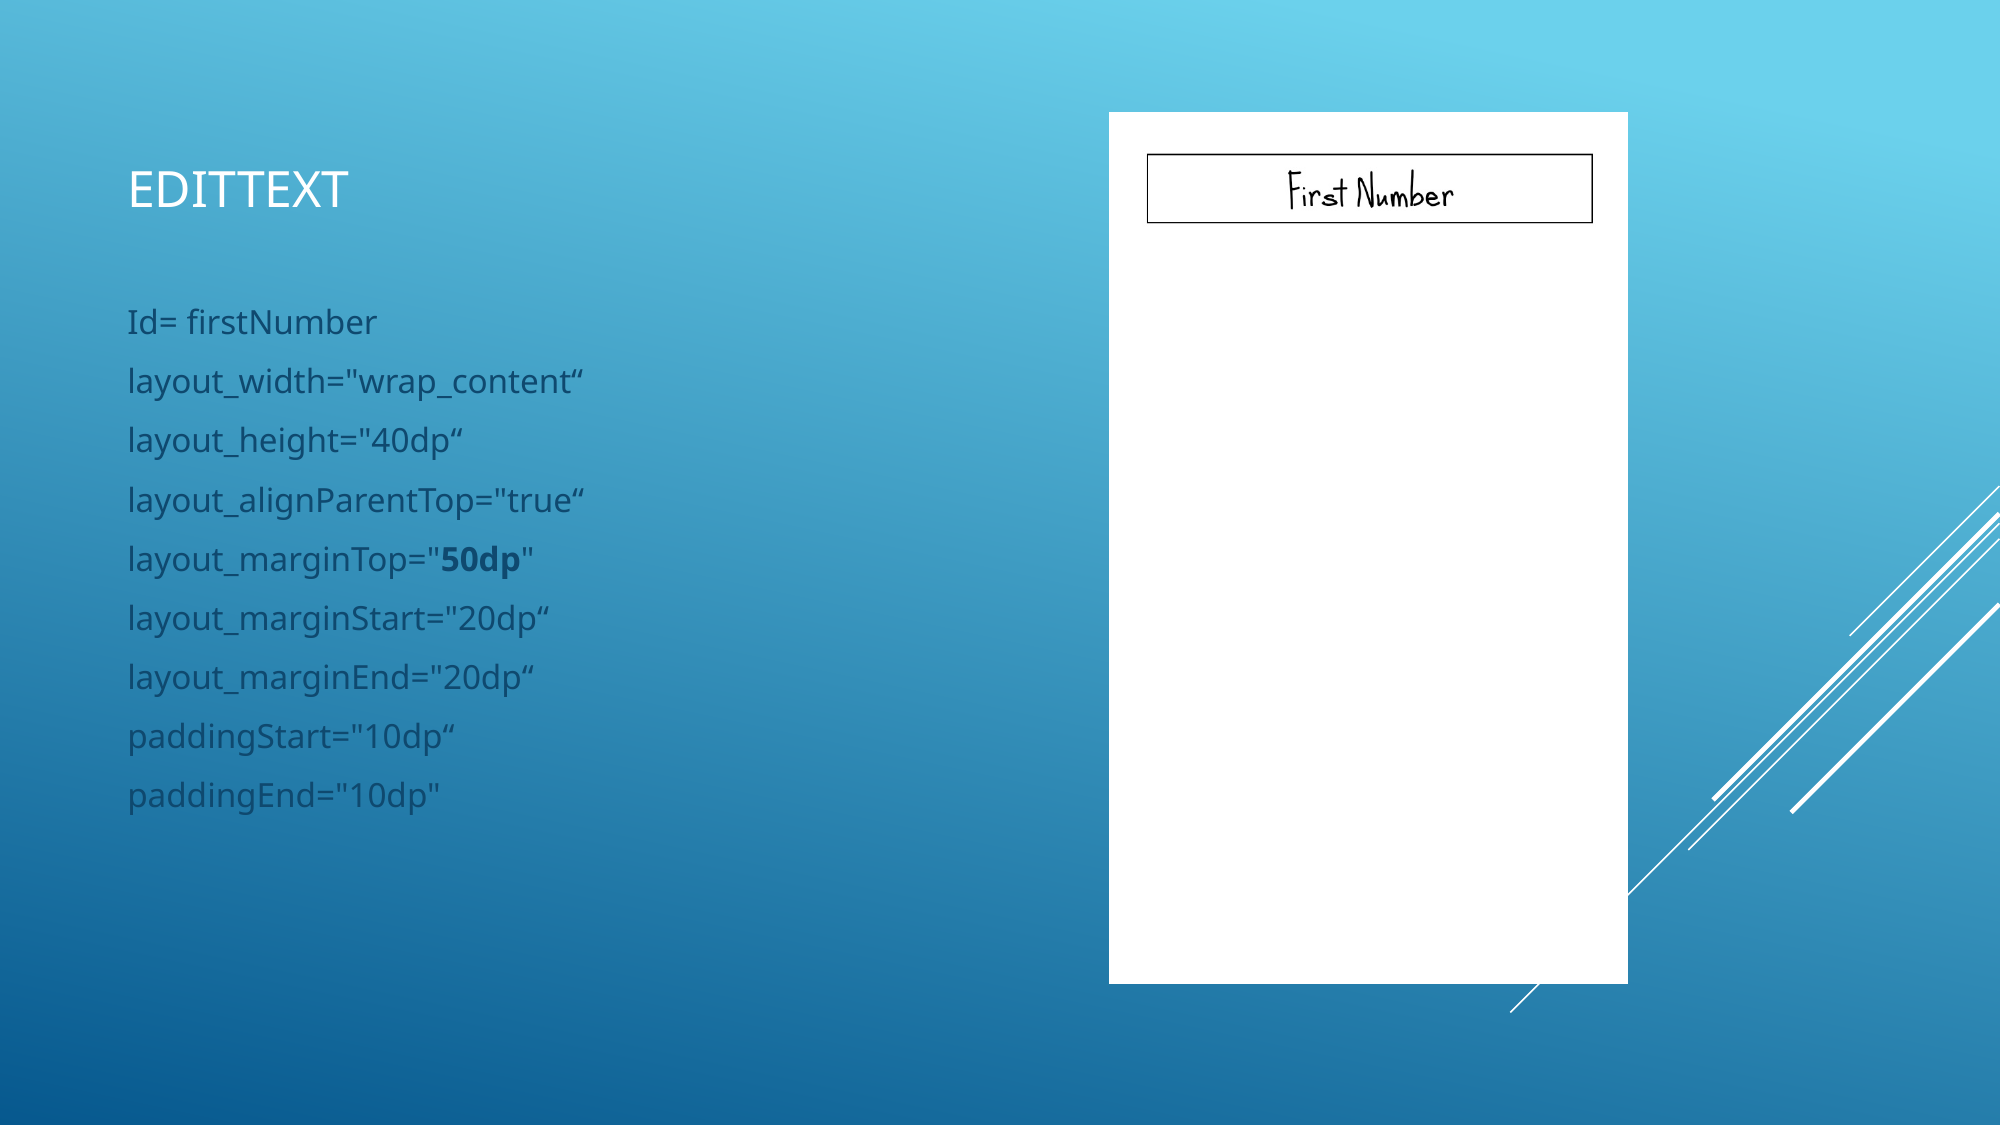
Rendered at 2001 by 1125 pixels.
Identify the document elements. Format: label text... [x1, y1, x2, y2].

picture [1109, 112, 1628, 984]
list Id= firstNumber layout_width="wrap_content“ layout_height="40dp“ layout_alignParentTop="true“ layout_marginTop="50dp" layout_marginStart="20dp“ layout_marginEnd="20dp“ paddingStart="10dp“ paddingEnd="10dp" [112, 293, 713, 984]
title EditText [112, 0, 713, 225]
